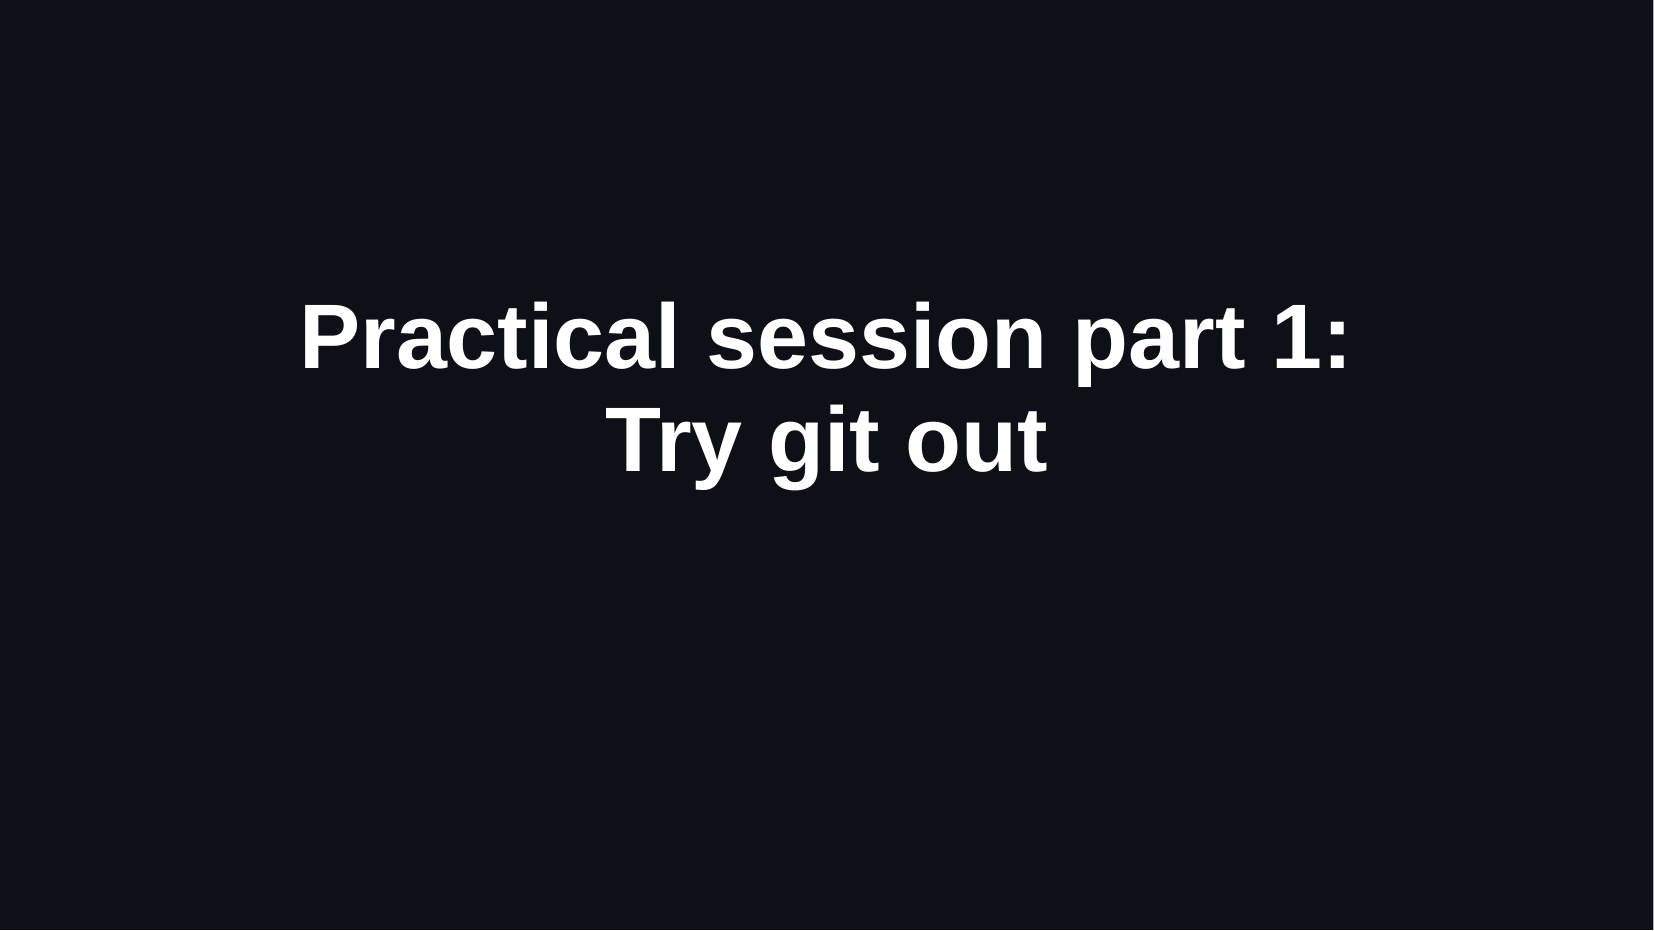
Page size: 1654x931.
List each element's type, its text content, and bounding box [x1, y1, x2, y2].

subtitle Practical session part 1: Try git out [82, 286, 1571, 566]
